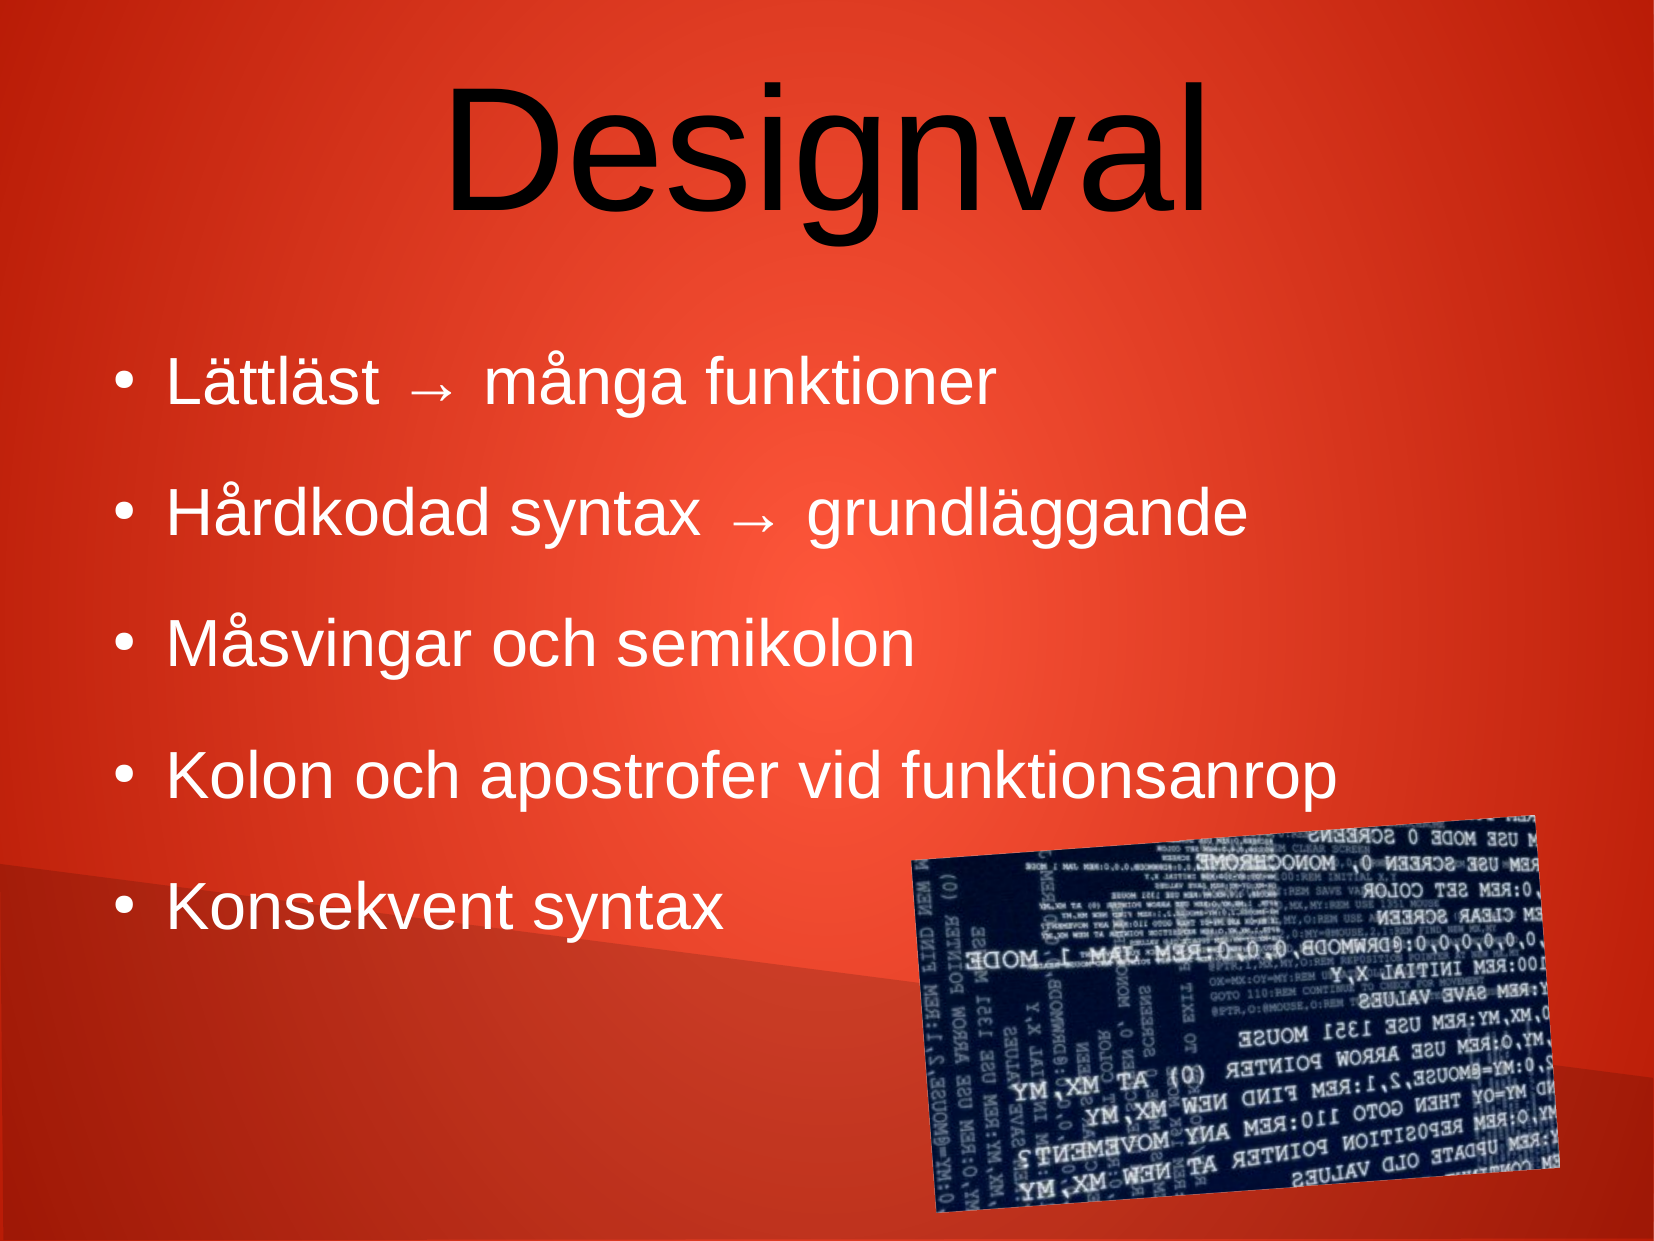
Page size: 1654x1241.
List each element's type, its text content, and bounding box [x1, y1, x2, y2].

title Designval [82, 47, 1571, 252]
list Lättläst → många funktioner Hårdkodad syntax → grundläggande Måsvingar och semikolon Kolon och apostrofer vid funktionsanrop Konsekvent syntax [94, 343, 1583, 1063]
picture [910, 814, 1560, 1213]
